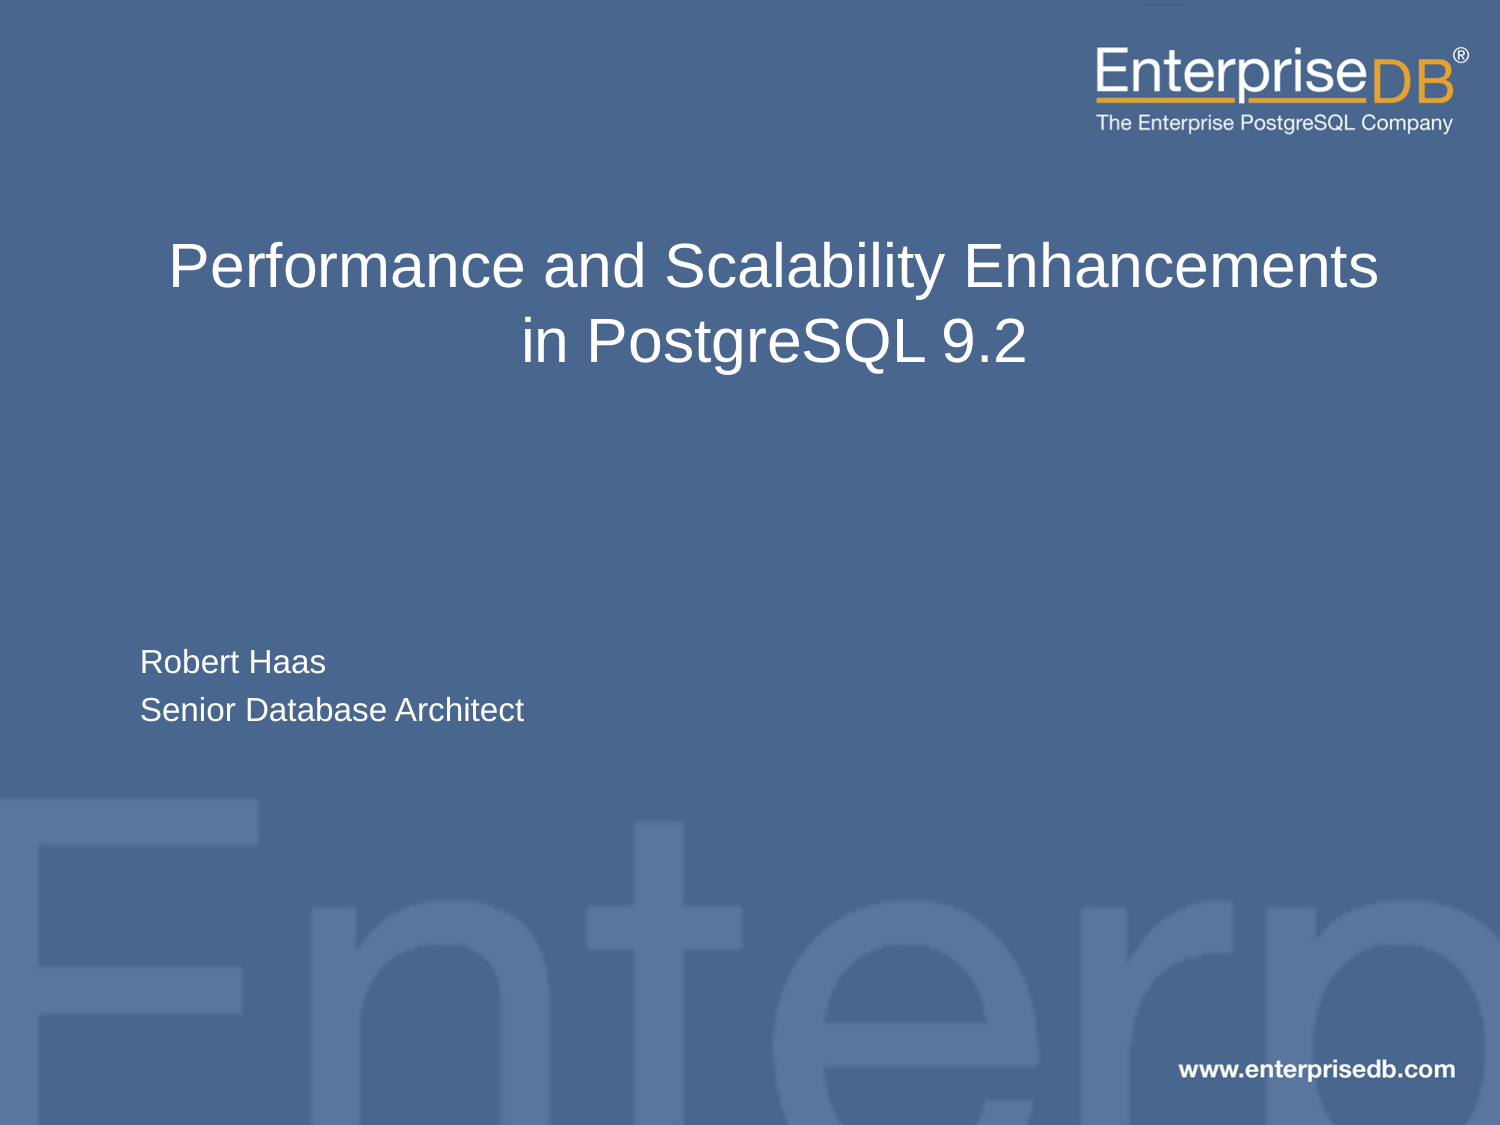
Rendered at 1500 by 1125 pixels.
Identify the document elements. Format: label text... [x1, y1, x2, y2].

title Performance and Scalability Enhancements in PostgreSQL 9.2 [125, 224, 1425, 375]
picture [0, 0, 1500, 1125]
text_box Robert Haas Senior Database Architect [125, 624, 775, 730]
